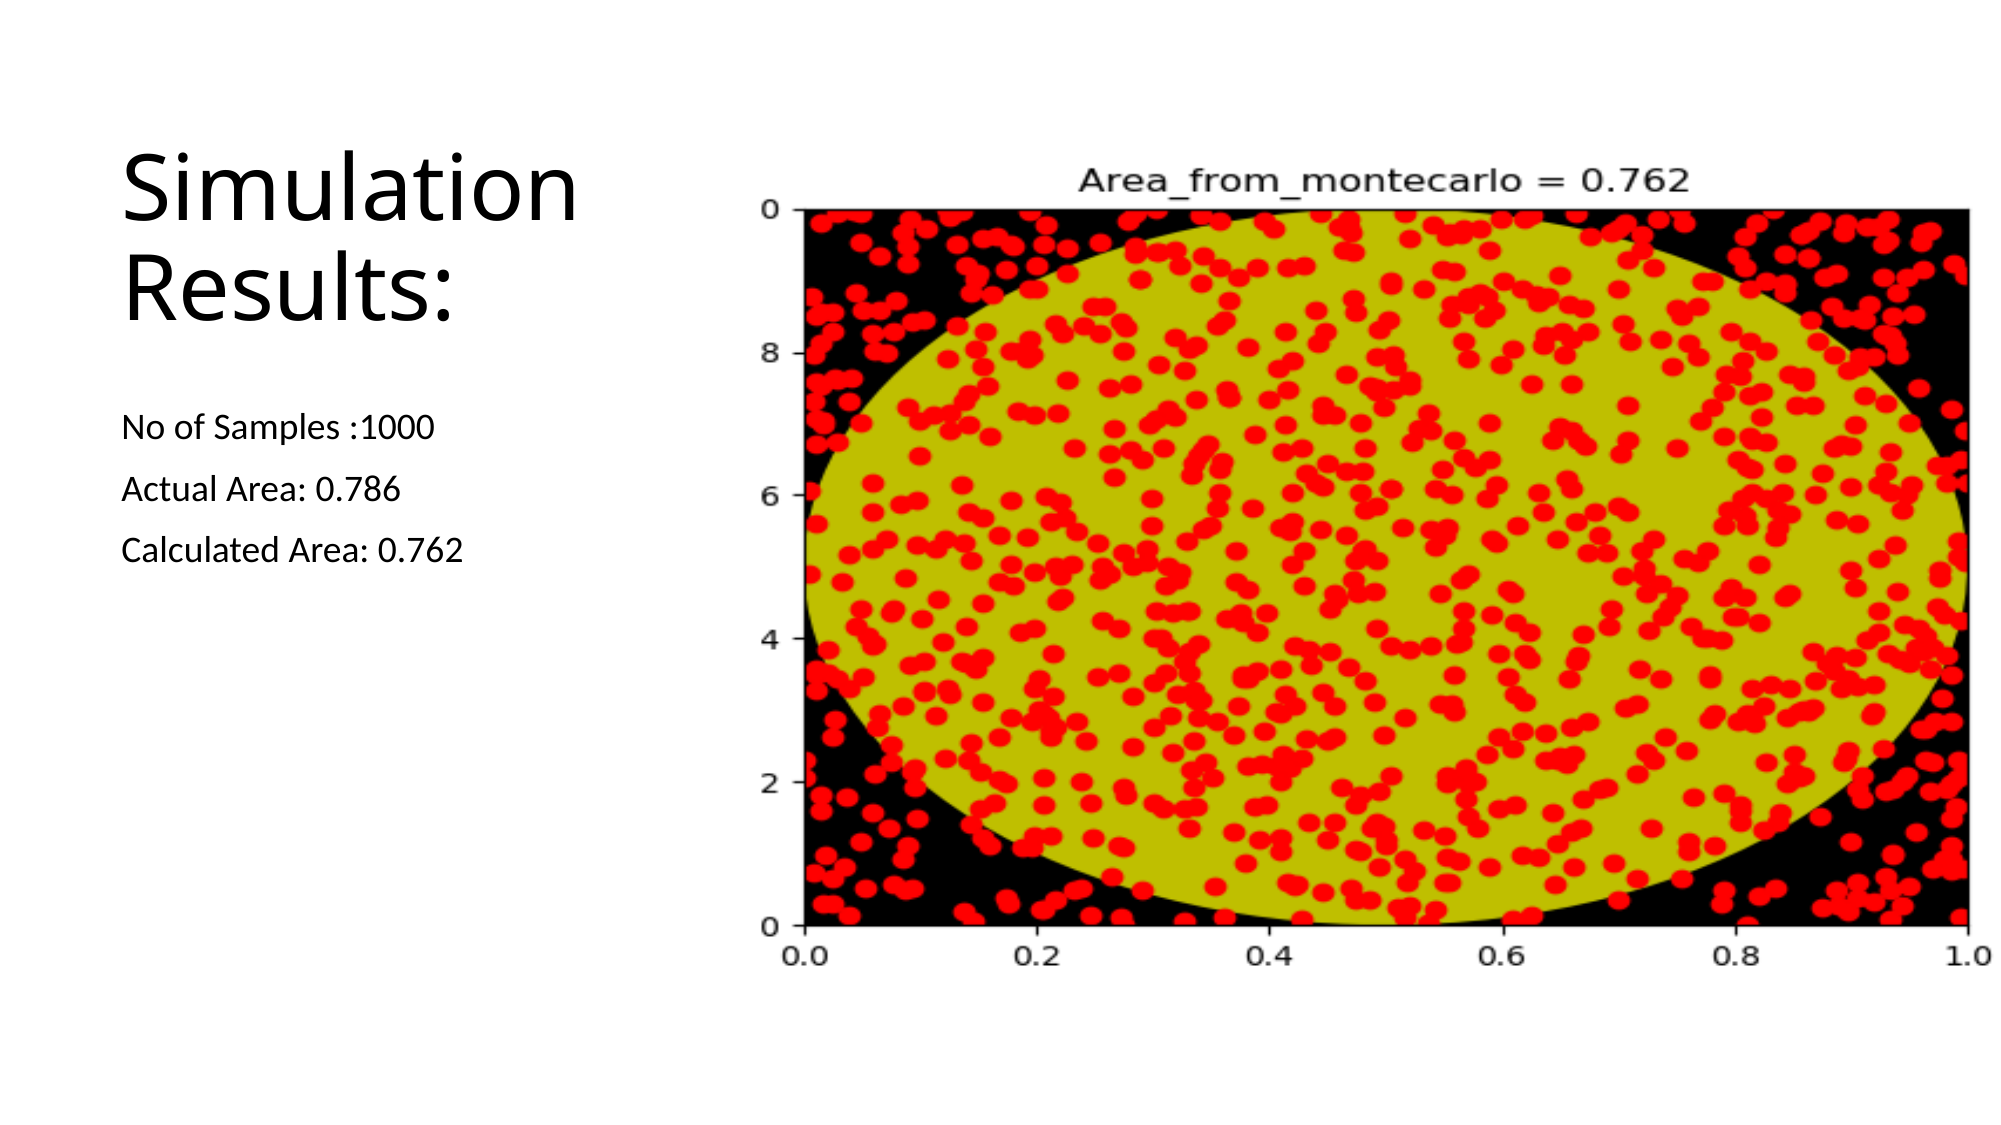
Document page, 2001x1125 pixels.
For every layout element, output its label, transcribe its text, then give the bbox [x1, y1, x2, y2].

list No of Samples :1000 Actual Area: 0.786 Calculated Area: 0.762 [106, 399, 706, 1021]
title Simulation Results: [106, 103, 706, 379]
picture [760, 97, 2000, 1028]
